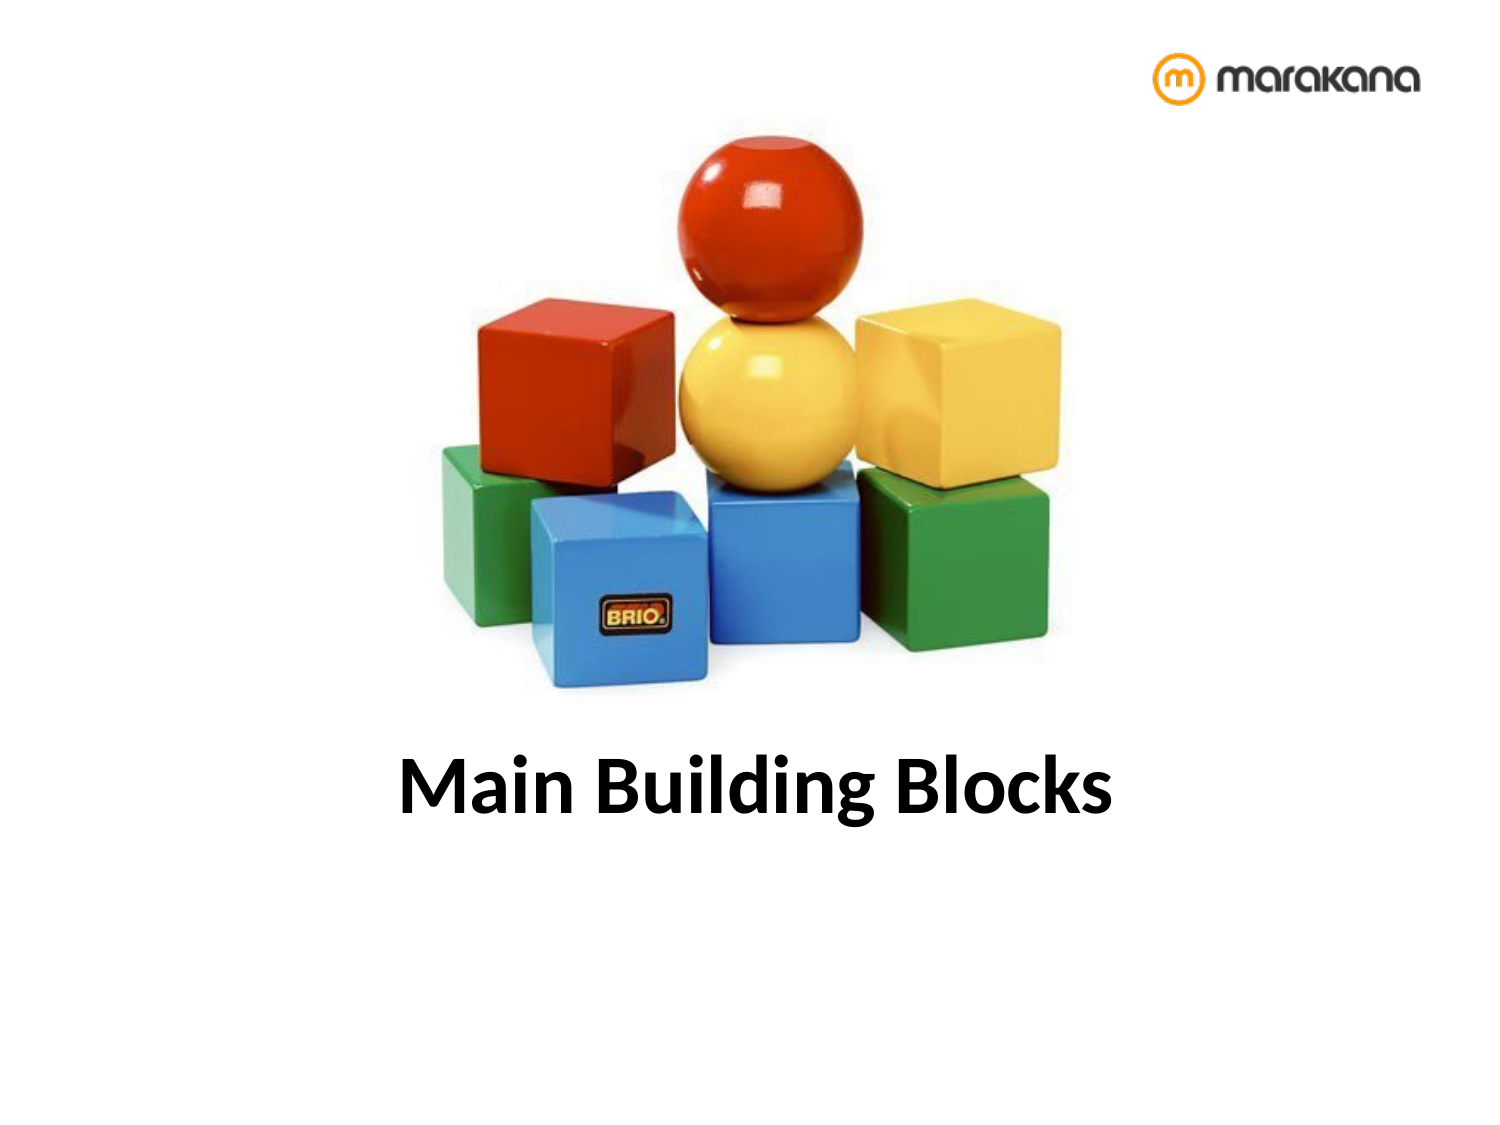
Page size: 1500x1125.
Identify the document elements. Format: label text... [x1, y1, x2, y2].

picture [1149, 45, 1425, 114]
title Main Building Blocks [118, 722, 1394, 947]
picture [362, 90, 1130, 723]
